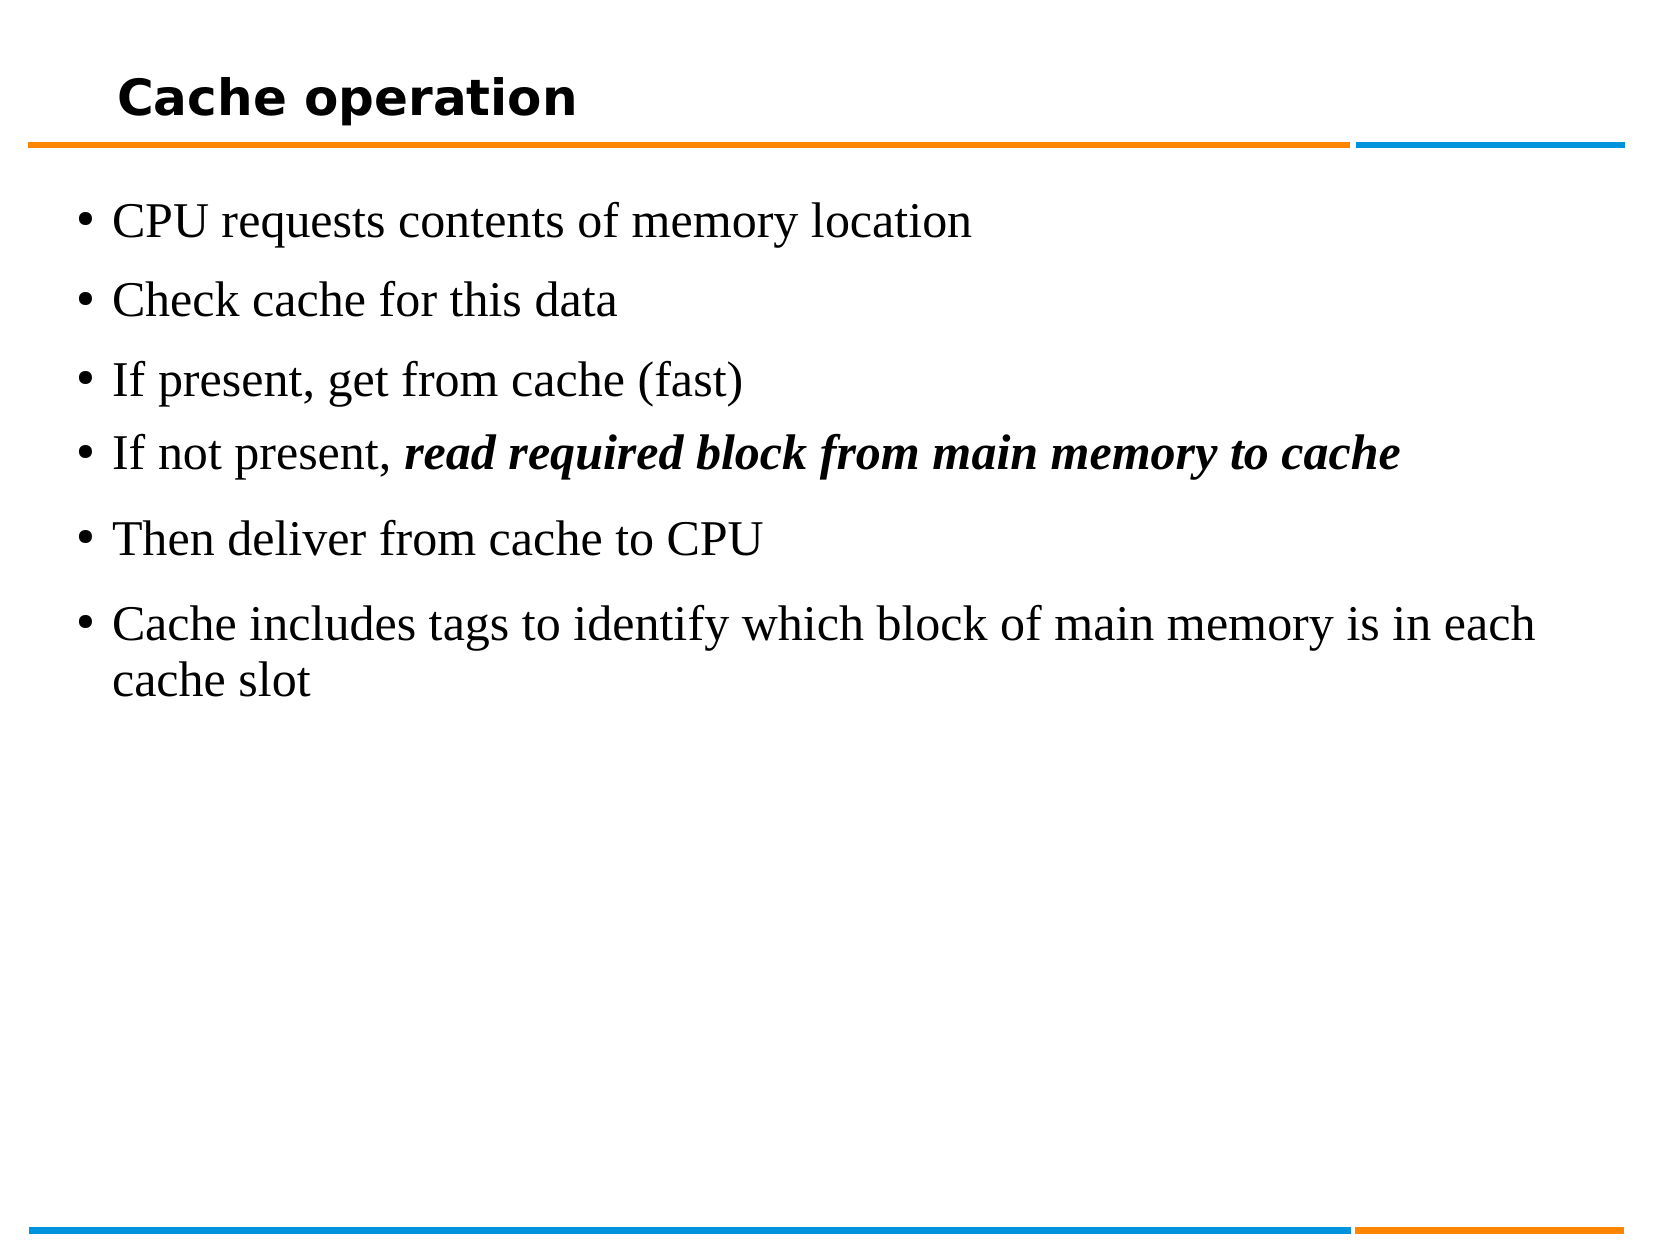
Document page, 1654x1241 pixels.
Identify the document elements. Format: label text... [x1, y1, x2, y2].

text_box CPU requests contents of memory location Check cache for this data If present, get from cache (fast) If not present, read required block from main memory to cache Then deliver from cache to CPU Cache includes tags to identify which block of main memory is in each cache slot [61, 185, 1560, 1111]
text_box Cache operation [117, 69, 579, 131]
